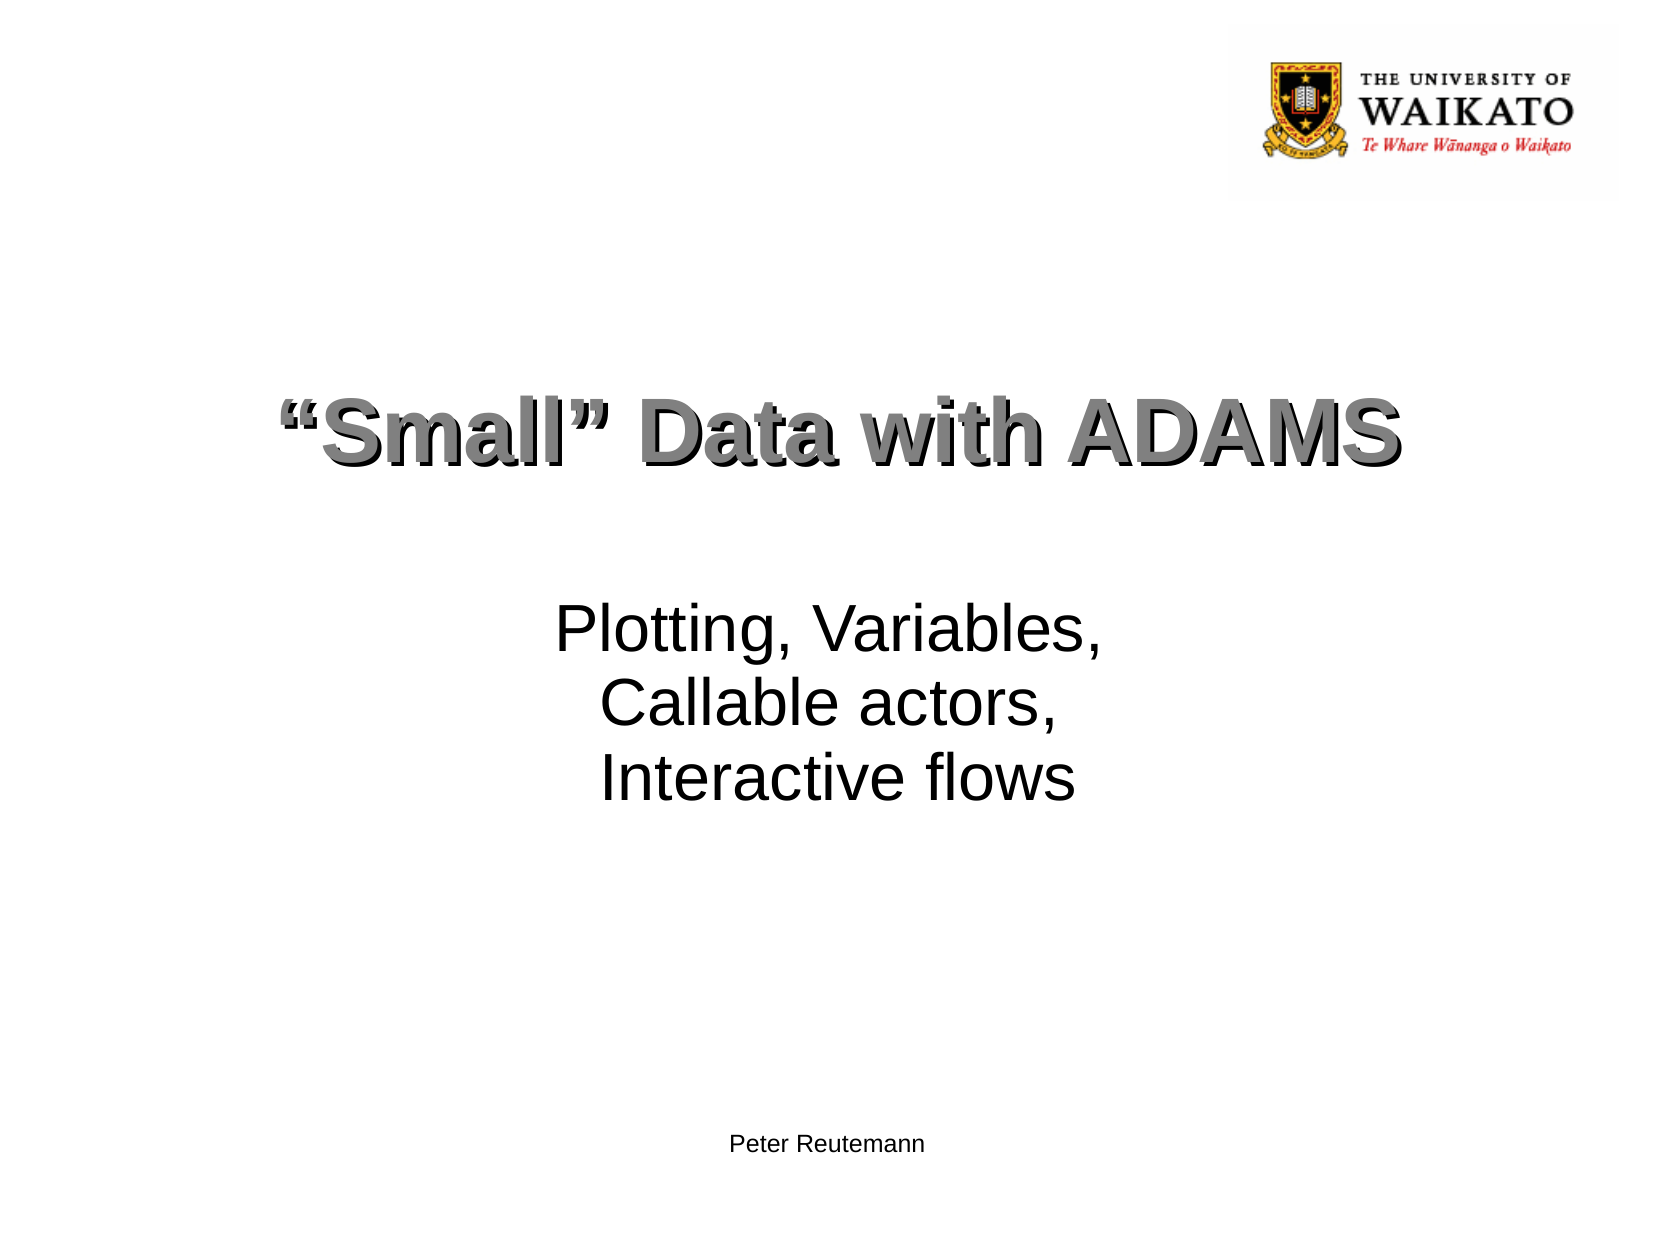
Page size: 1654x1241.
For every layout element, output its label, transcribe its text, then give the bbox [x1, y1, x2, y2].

title “Small” Data with ADAMS [94, 326, 1583, 535]
picture [1228, 24, 1619, 201]
subtitle Plotting, Variables, Callable actors, Interactive flows [94, 590, 1583, 815]
